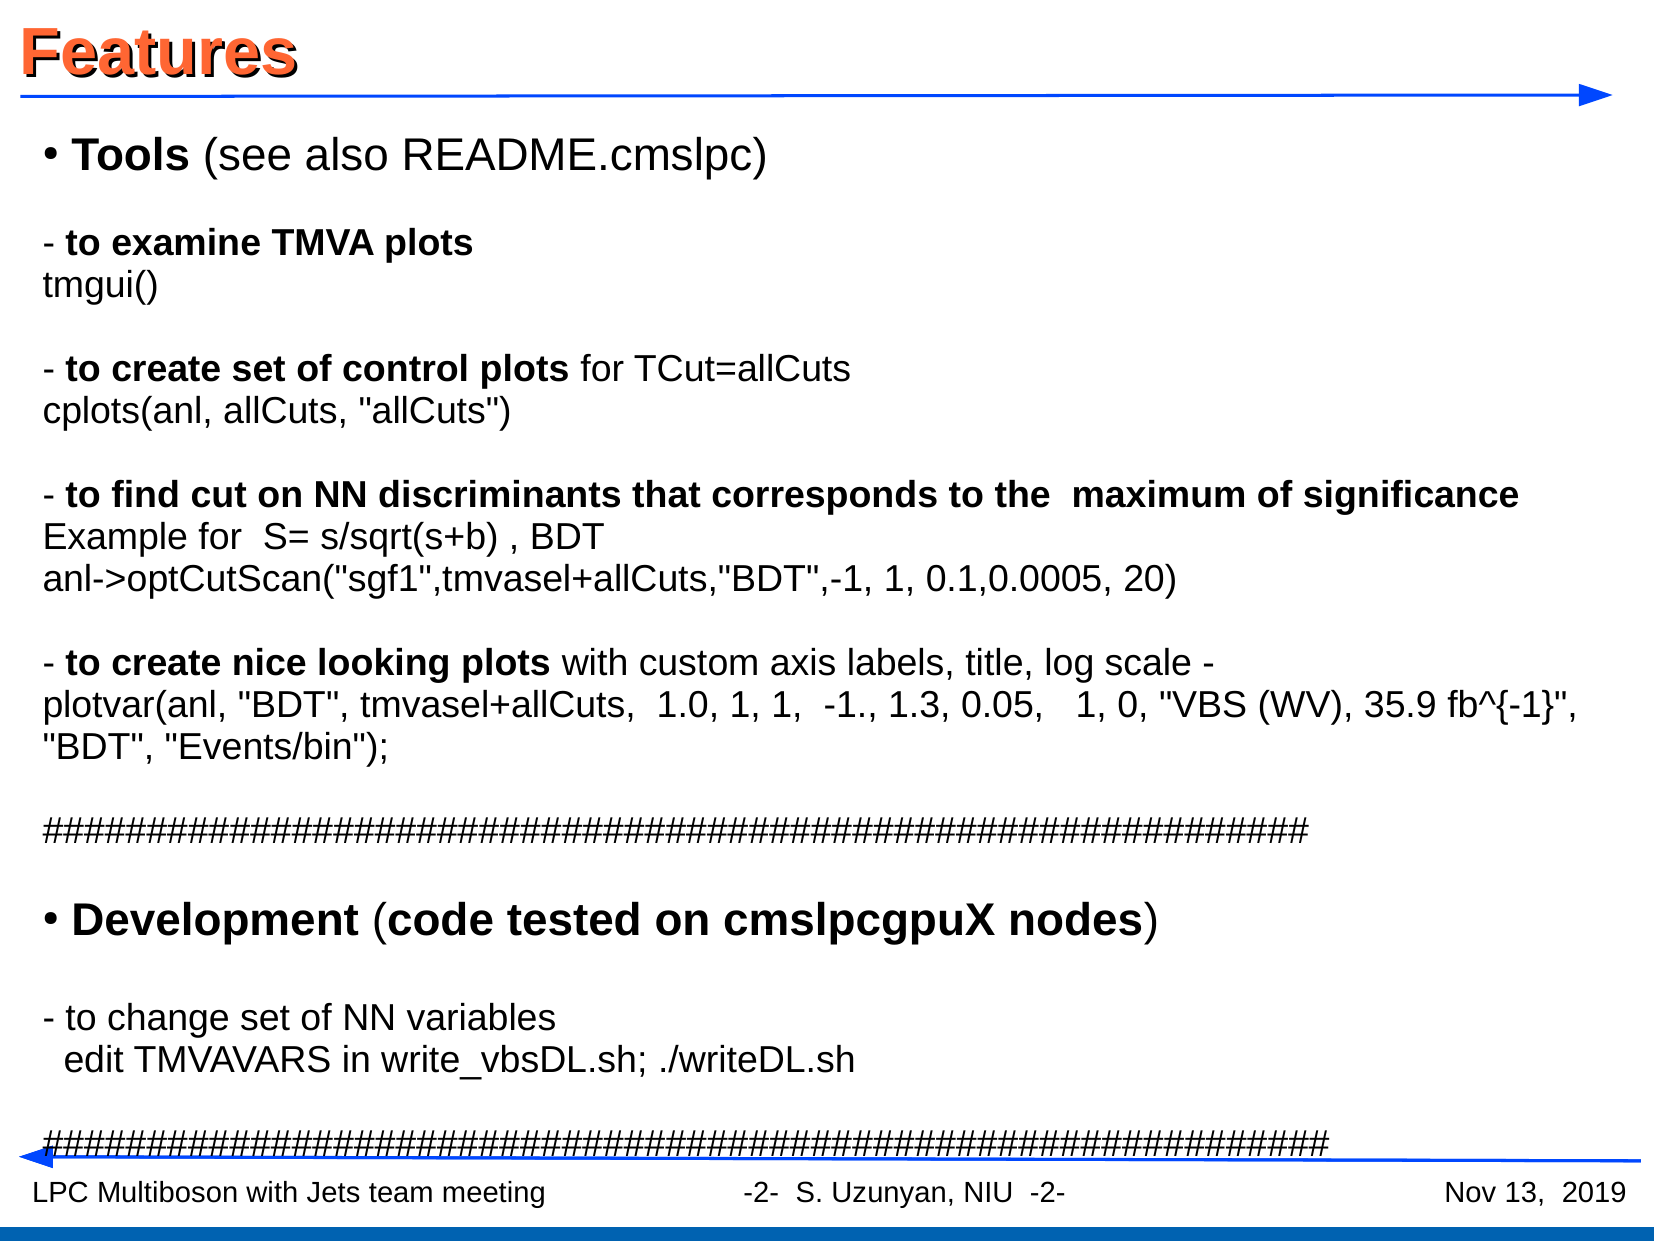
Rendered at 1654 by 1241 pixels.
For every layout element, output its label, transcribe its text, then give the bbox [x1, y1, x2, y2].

text_box Tools (see also README.cmslpc) - to examine TMVA plots tmgui() - to create set of control plots for TCut=allCuts cplots(anl, allCuts, "allCuts") - to find cut on NN discriminants that corresponds to the maximum of significance Example for S= s/sqrt(s+b) , BDT anl->optCutScan("sgf1",tmvasel+allCuts,"BDT",-1, 1, 0.1,0.0005, 20) - to create nice looking plots with custom axis labels, title, log scale - plotvar(anl, "BDT", tmvasel+allCuts, 1.0, 1, 1, -1., 1.3, 0.05, 1, 0, "VBS (WV), 35.9 fb^{-1}", "BDT", "Events/bin"); ############################################################# Development (code tested on cmslpcgpuX nodes) - to change set of NN variables edit TMVAVARS in write_vbsDL.sh; ./writeDL.sh ############################################################## [27, 121, 1595, 1161]
text_box LPC Multiboson with Jets team meeting -2- S. Uzunyan, NIU -2- Nov 13, 2019 [17, 1168, 1654, 1229]
text_box Features [4, 6, 1202, 97]
